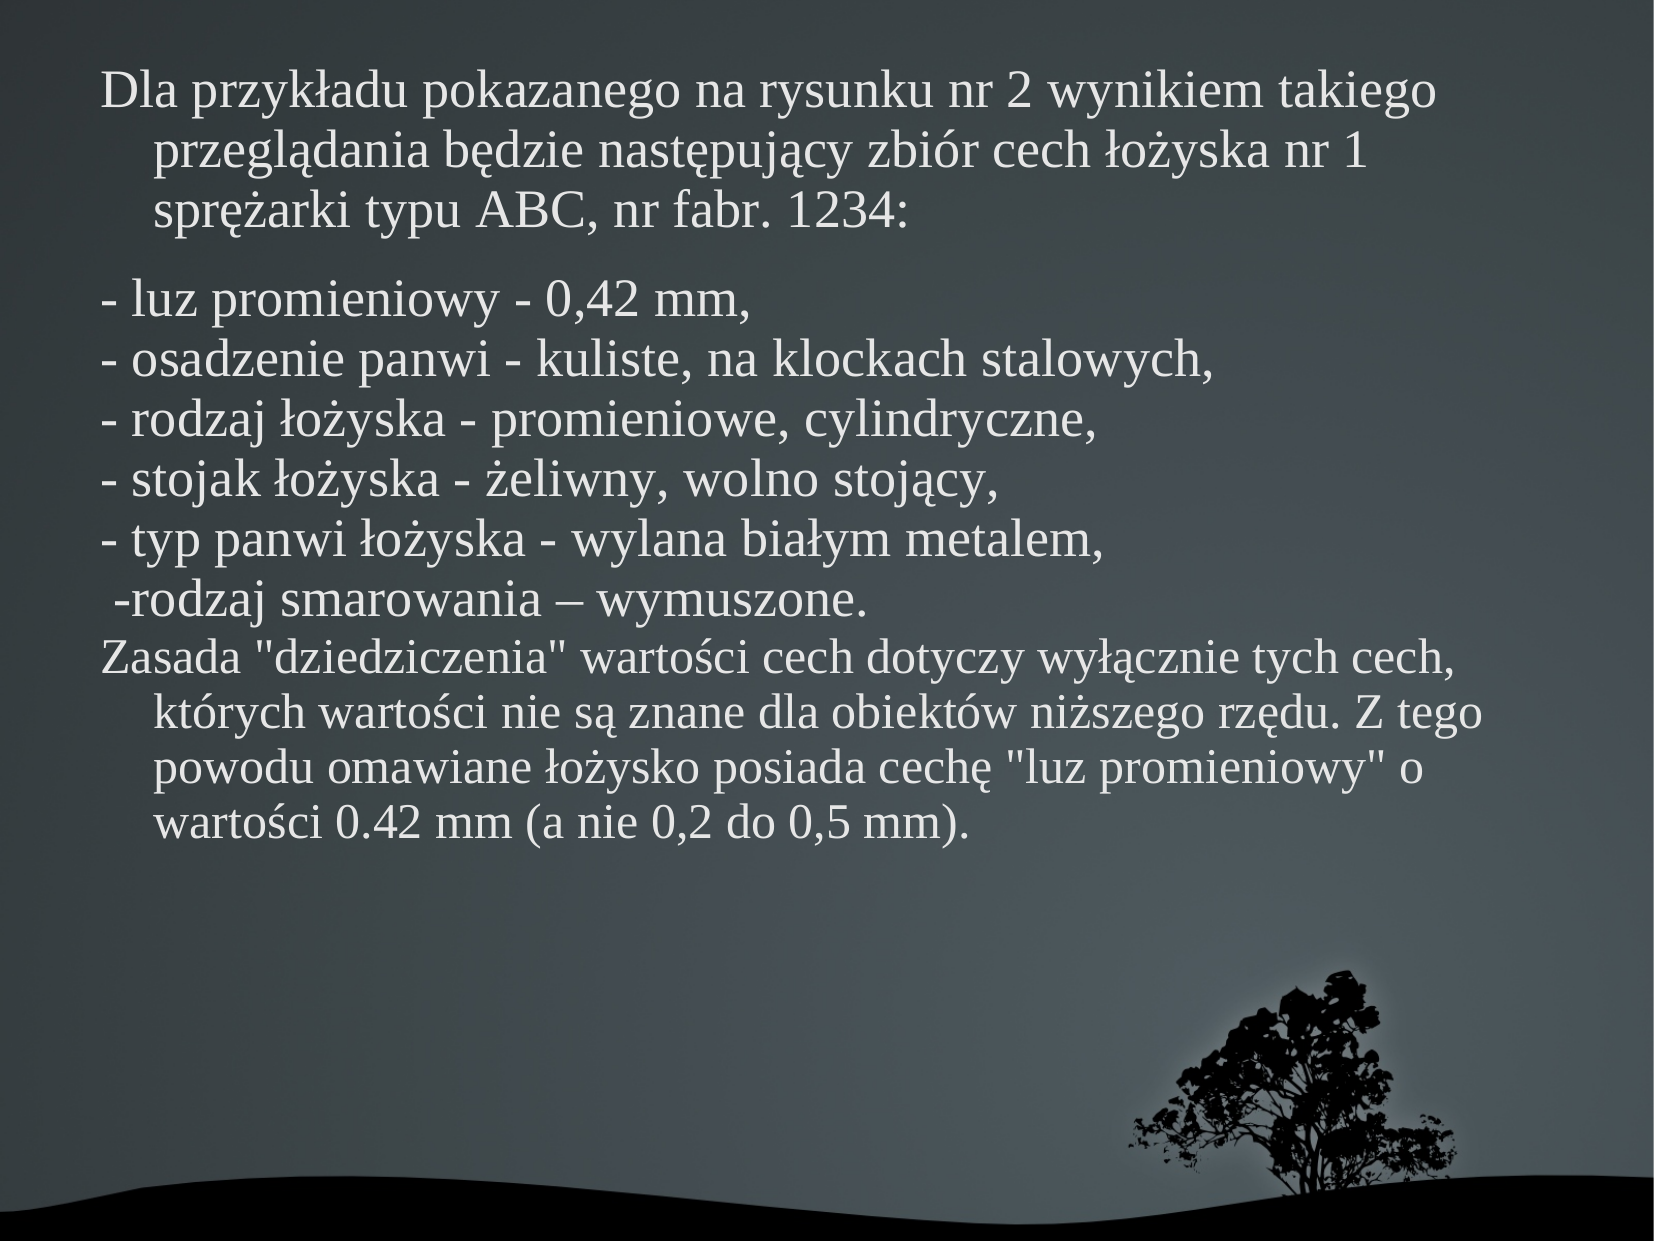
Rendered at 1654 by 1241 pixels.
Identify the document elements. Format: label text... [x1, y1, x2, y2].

picture [0, 0, 1654, 1241]
list Dla przykładu pokazanego na rysunku nr 2 wynikiem takiego przeglądania będzie następujący zbiór cech łożyska nr 1 sprężarki typu ABC, nr fabr. 1234: - luz promieniowy - 0,42 mm, - osadzenie panwi - kuliste, na klockach stalowych, - rodzaj łożyska - promieniowe, cylindryczne, - stojak łożyska - żeliwny, wolno stojący, - typ panwi łożyska - wylana białym metalem, -rodzaj smarowania – wymuszone. Zasada "dziedziczenia" wartości cech dotyczy wyłącznie tych cech, których wartości nie są znane dla obiektów niższego rzędu. Z tego powodu omawiane łożysko posiada cechę "luz promieniowy" o wartości 0.42 mm (a nie 0,2 do 0,5 mm). [82, 59, 1571, 1094]
